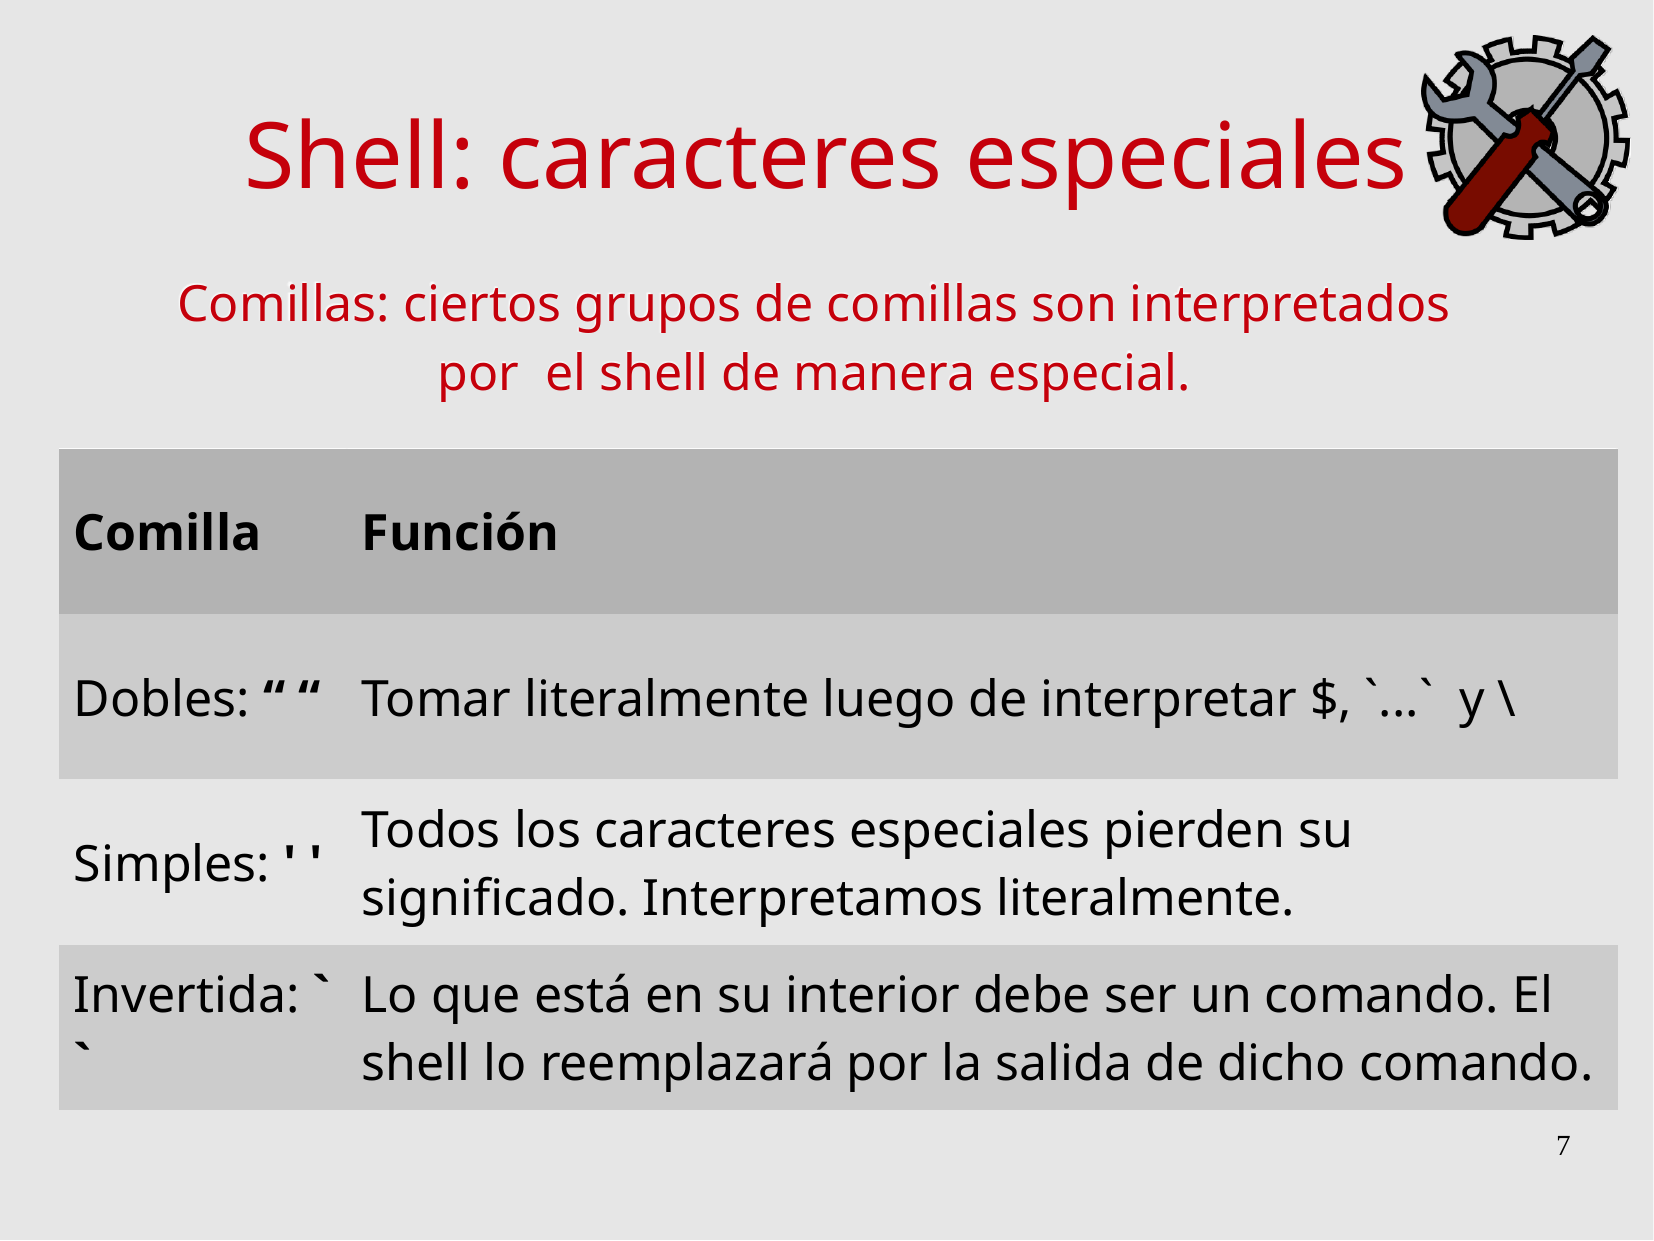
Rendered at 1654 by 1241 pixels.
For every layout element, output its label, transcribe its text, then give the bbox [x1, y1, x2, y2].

table_cell Lo que está en su interior debe ser un comando. El shell lo reemplazará por la salida de dicho comando. [347, 945, 1618, 1110]
picture [1421, 35, 1630, 240]
table_header Función [347, 449, 1618, 614]
title Shell: caracteres especiales [82, 49, 1571, 257]
text_box Comillas: ciertos grupos de comillas son interpretados por el shell de manera especial. [162, 260, 1491, 386]
table_cell Dobles: “ “ [59, 614, 347, 779]
table_header Comilla [59, 449, 347, 614]
table_cell Todos los caracteres especiales pierden su significado. Interpretamos literalmente. [347, 779, 1618, 945]
table_cell Invertida: ` ` [59, 945, 347, 1110]
table_cell Tomar literalmente luego de interpretar $, `...` y \ [347, 614, 1618, 779]
table_cell Simples: ' ' [59, 779, 347, 945]
